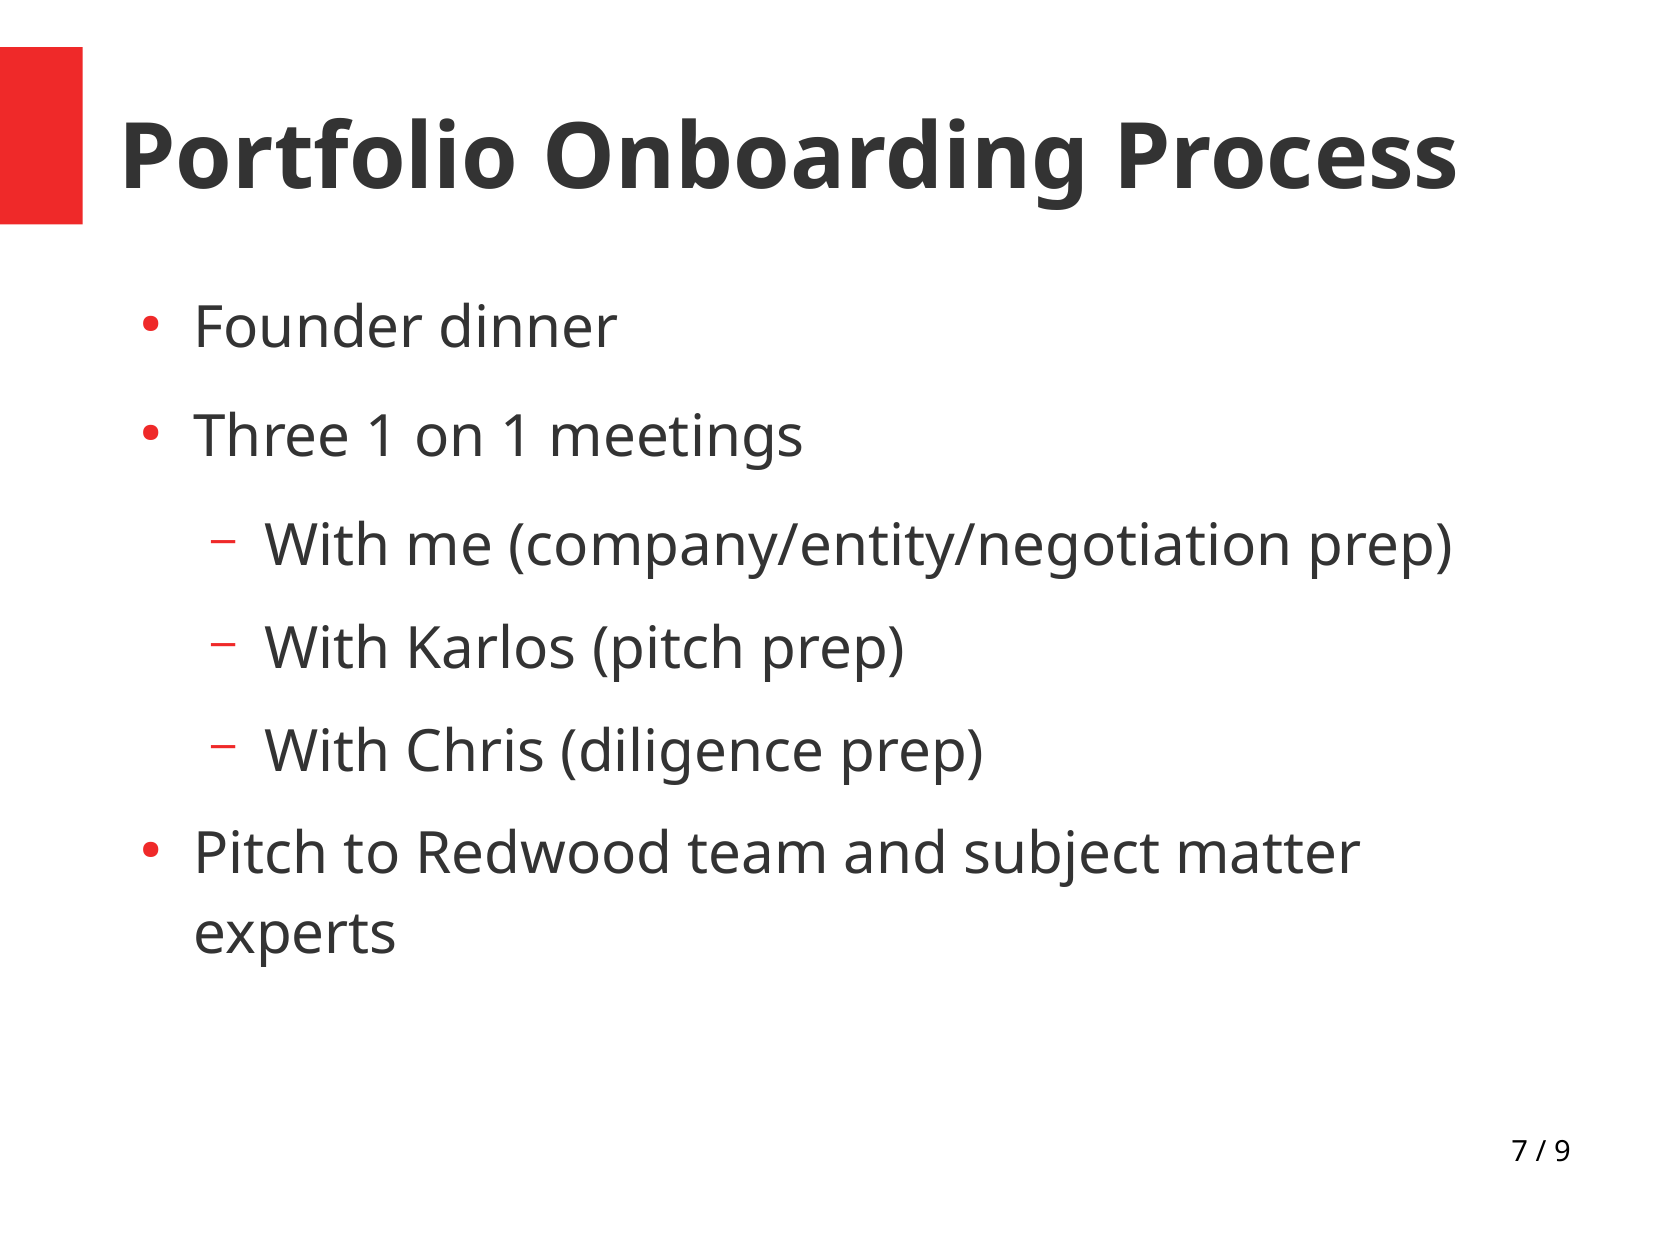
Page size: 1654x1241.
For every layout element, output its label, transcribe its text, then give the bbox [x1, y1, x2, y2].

title Portfolio Onboarding Process [118, 49, 1571, 257]
list Founder dinner Three 1 on 1 meetings With me (company/entity/negotiation prep) With Karlos (pitch prep) With Chris (diligence prep) Pitch to Redwood team and subject matter experts [122, 285, 1540, 1005]
